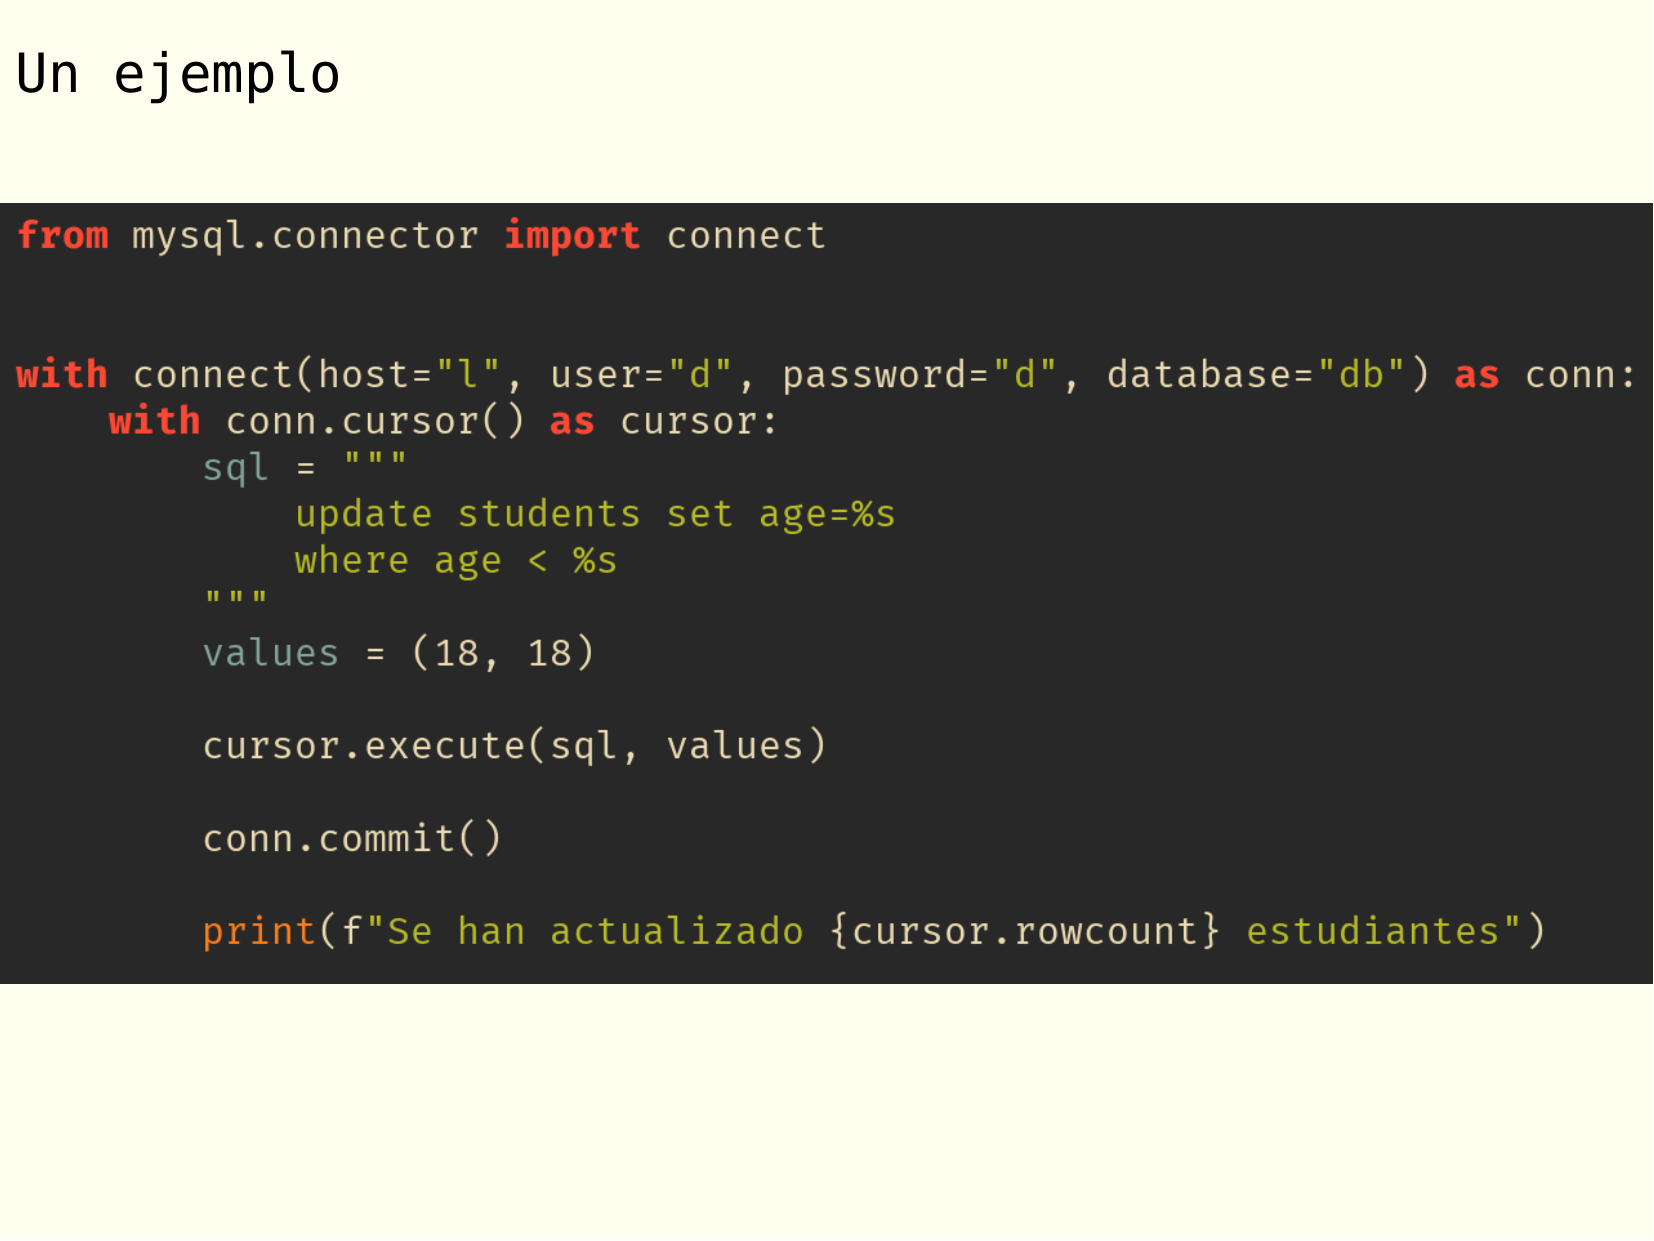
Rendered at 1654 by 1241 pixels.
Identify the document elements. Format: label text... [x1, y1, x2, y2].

title Un ejemplo [15, 4, 1636, 143]
picture [0, 203, 1653, 984]
